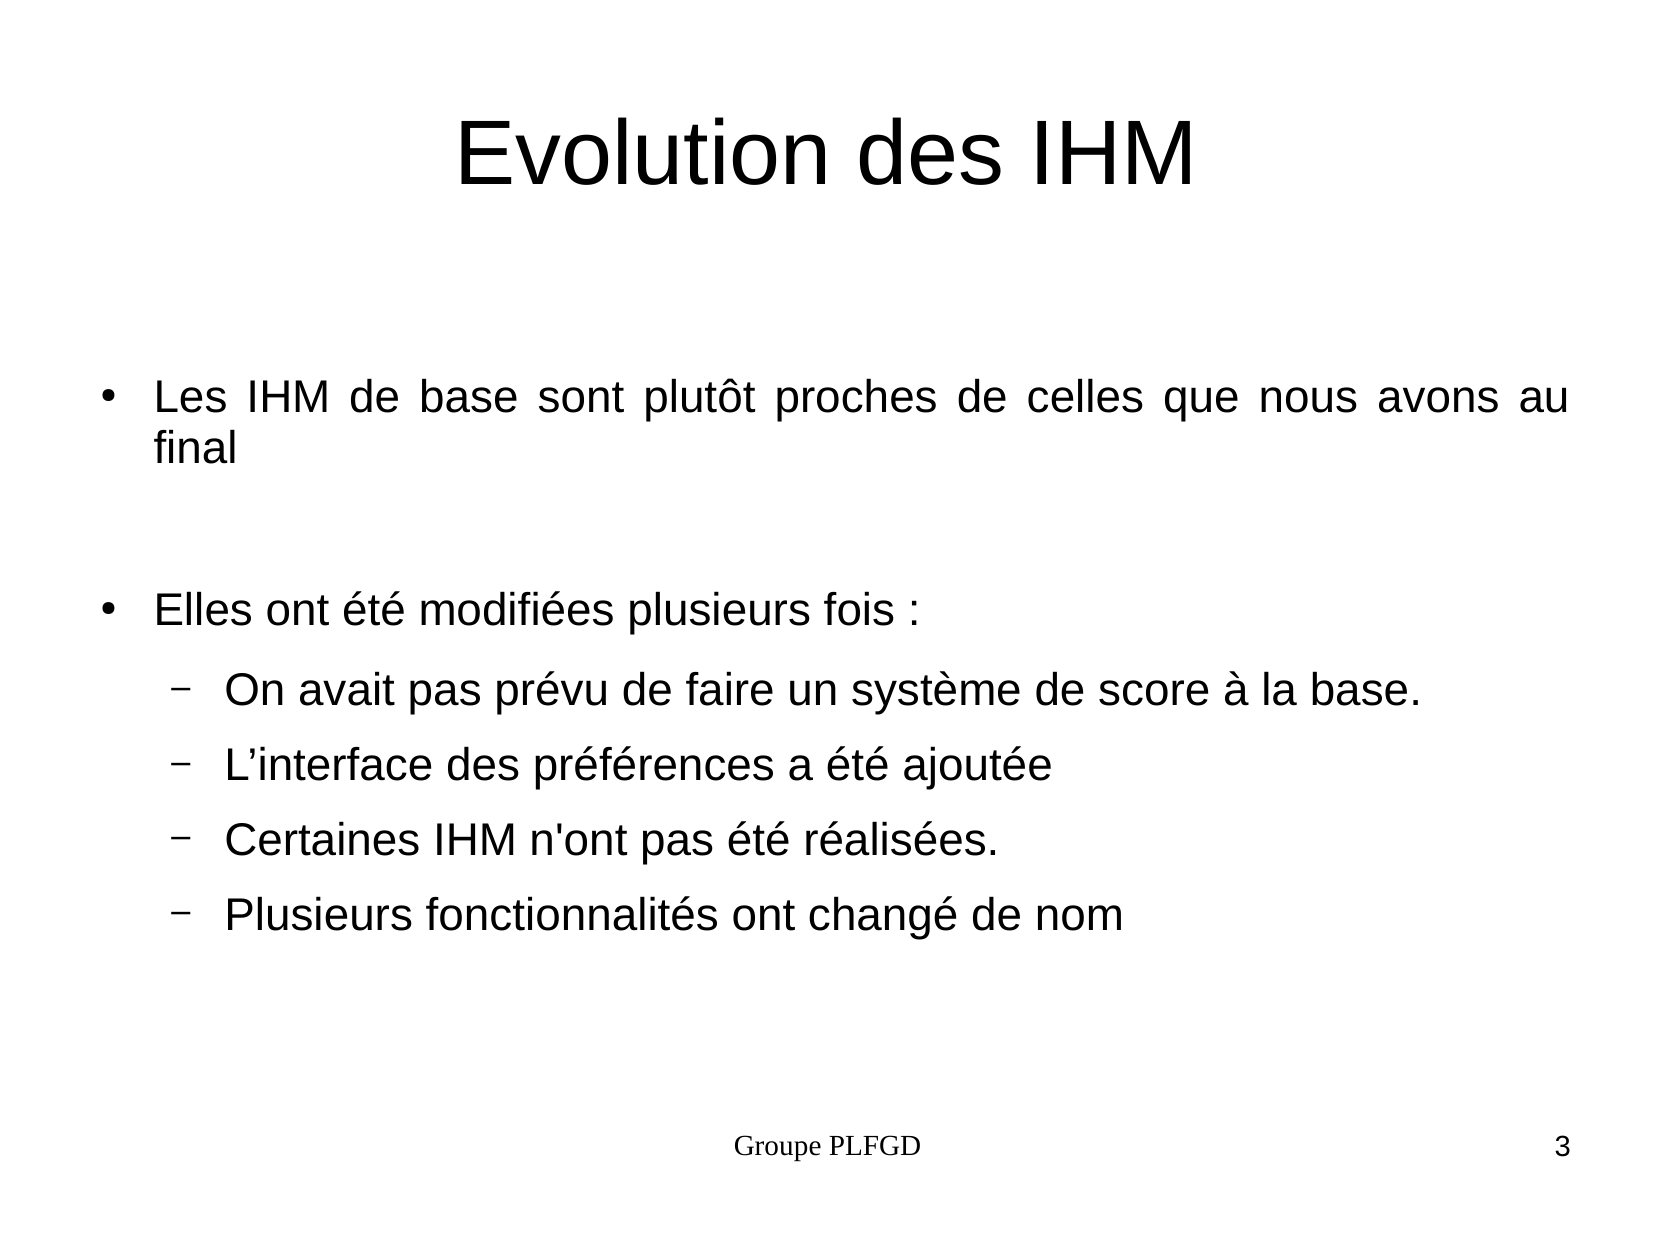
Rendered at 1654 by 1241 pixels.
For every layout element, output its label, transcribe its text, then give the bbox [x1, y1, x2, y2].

list Les IHM de base sont plutôt proches de celles que nous avons au final Elles ont été modifiées plusieurs fois : On avait pas prévu de faire un système de score à la base. L’interface des préférences a été ajoutée Certaines IHM n'ont pas été réalisées. Plusieurs fonctionnalités ont changé de nom [82, 290, 1571, 1109]
title Evolution des IHM [82, 49, 1571, 257]
